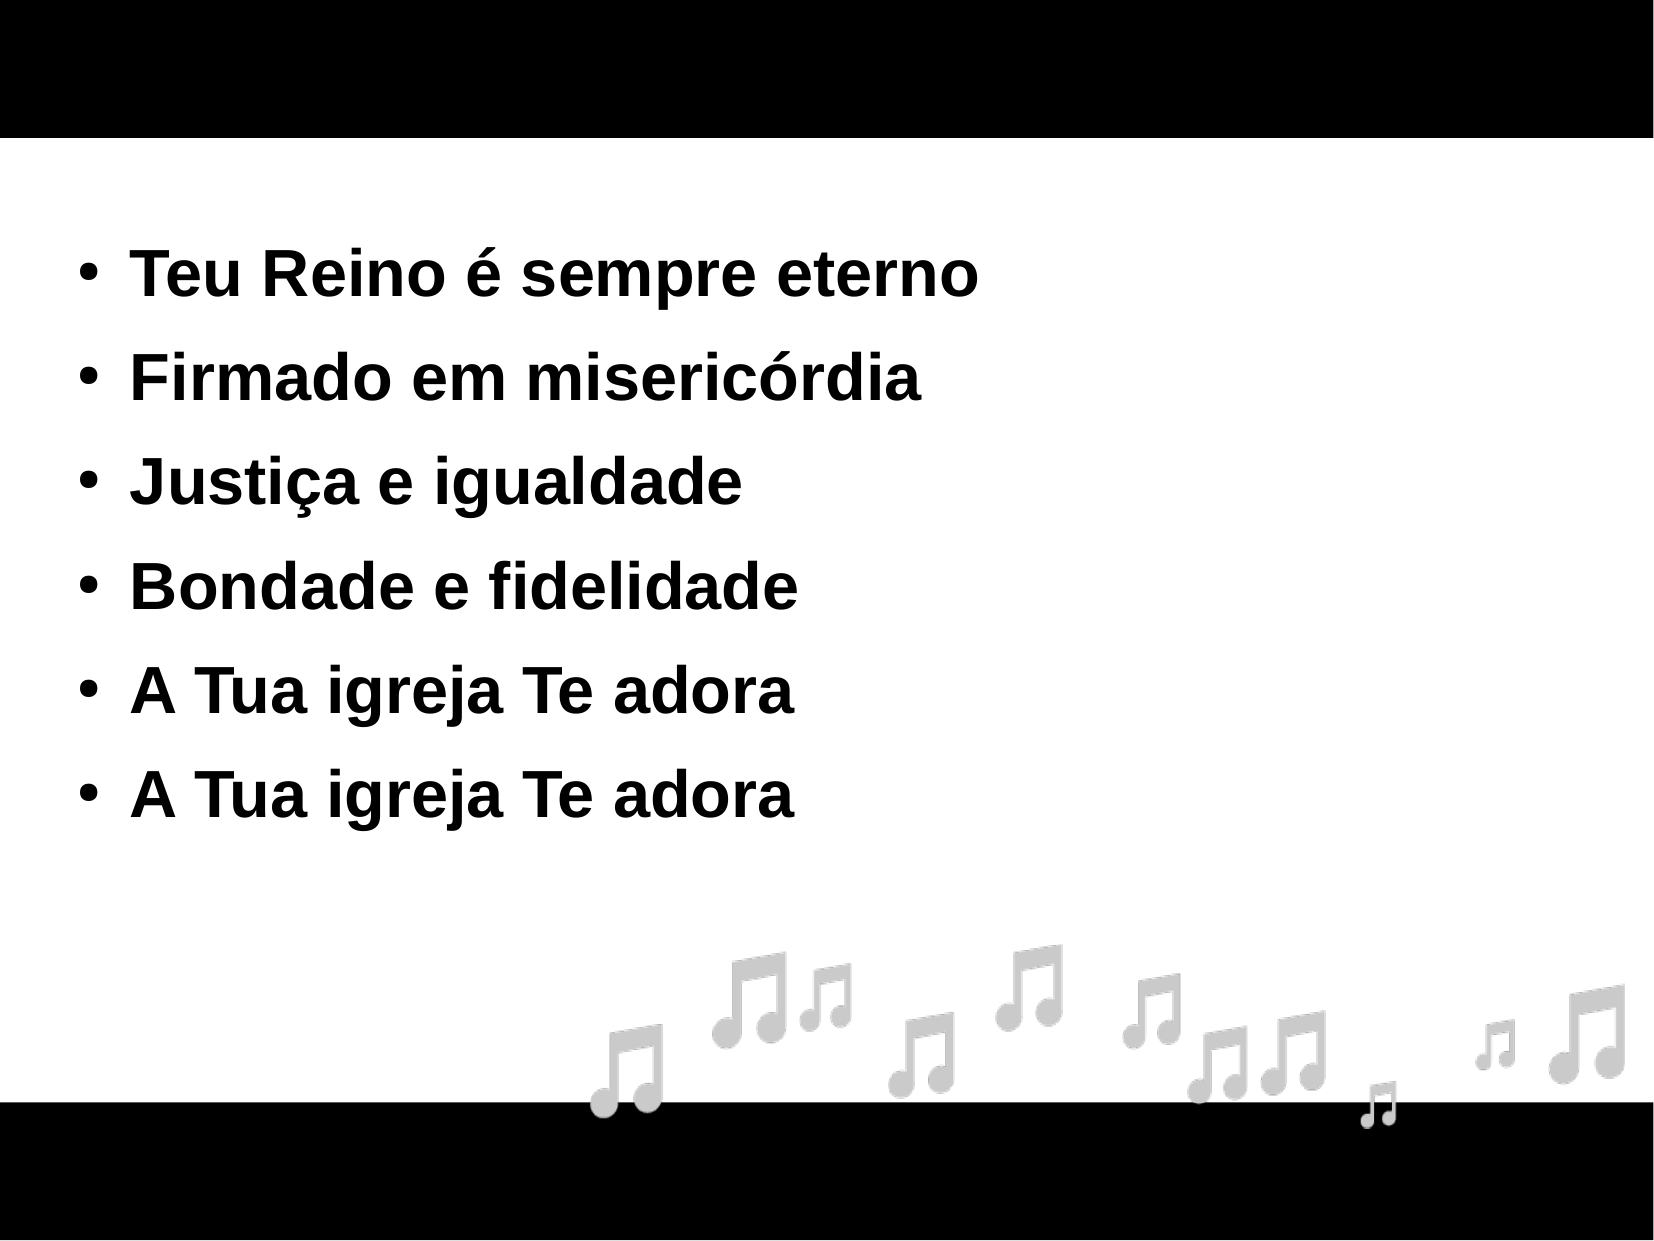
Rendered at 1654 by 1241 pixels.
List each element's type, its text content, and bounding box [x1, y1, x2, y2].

list Teu Reino é sempre eterno Firmado em misericórdia Justiça e igualdade Bondade e fidelidade A Tua igreja Te adora A Tua igreja Te adora [59, 236, 1595, 1024]
